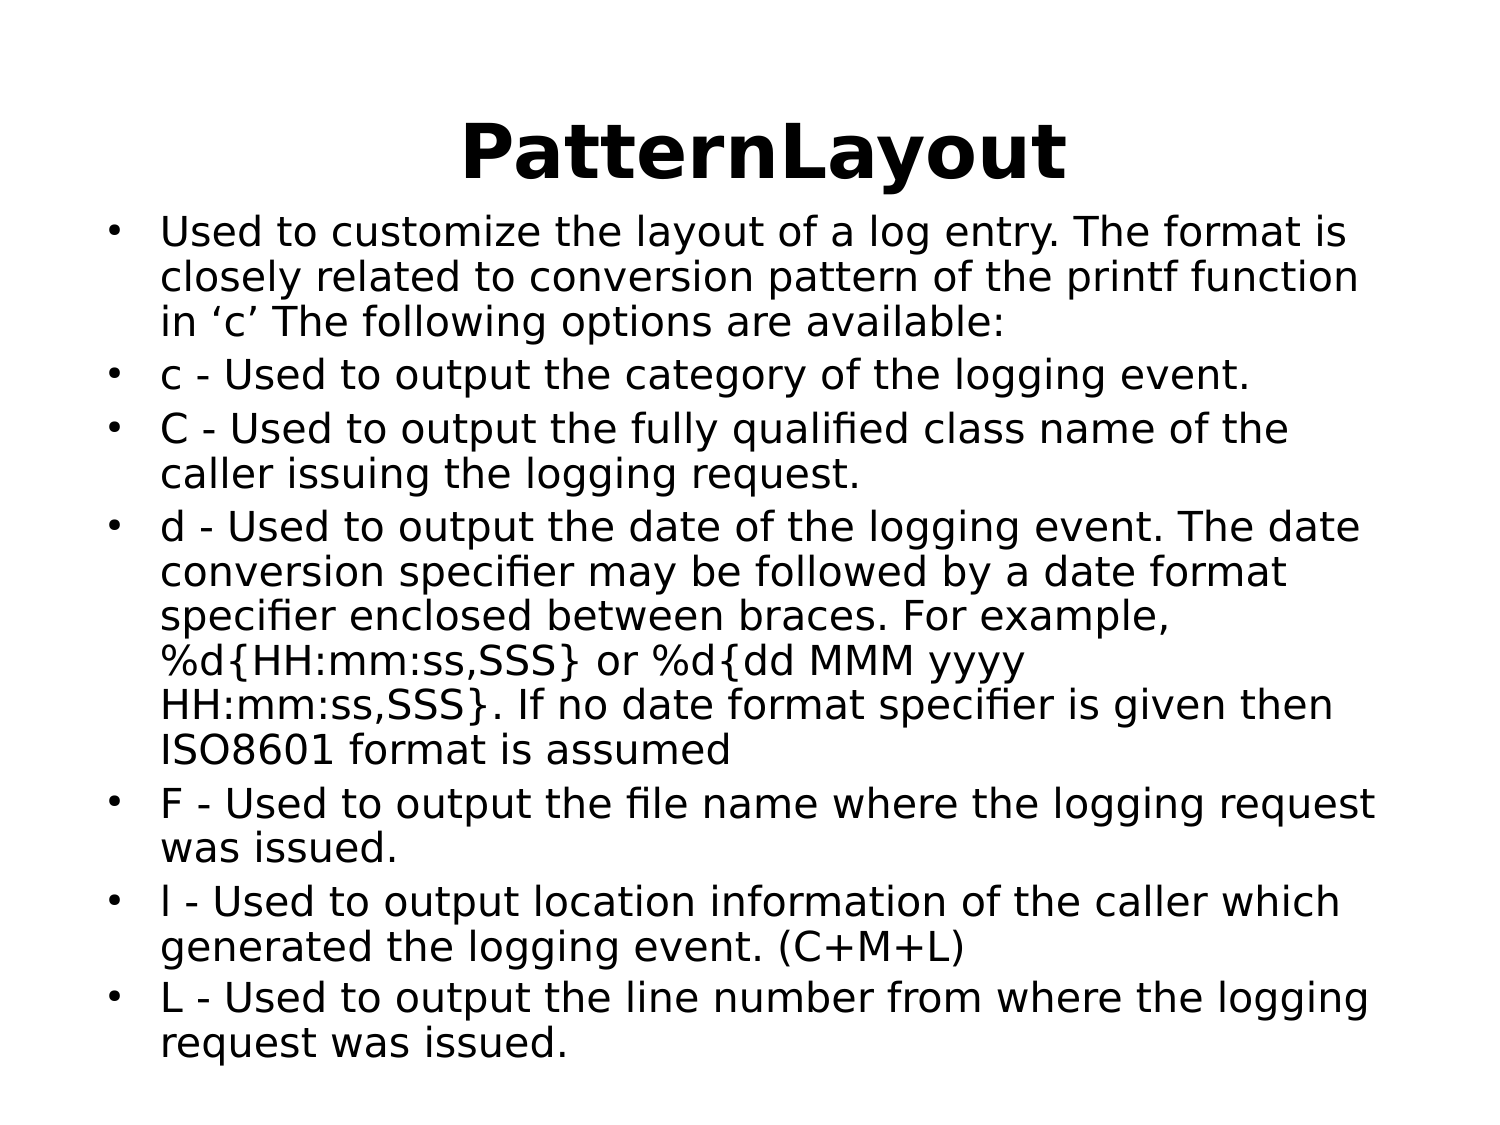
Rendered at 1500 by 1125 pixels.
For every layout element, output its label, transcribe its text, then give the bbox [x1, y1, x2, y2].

list Used to customize the layout of a log entry. The format is closely related to conversion pattern of the printf function in ‘c’ The following options are available: c - Used to output the category of the logging event. C - Used to output the fully qualified class name of the caller issuing the logging request. d - Used to output the date of the logging event. The date conversion specifier may be followed by a date format specifier enclosed between braces. For example, %d{HH:mm:ss,SSS} or %d{dd MMM yyyy HH:mm:ss,SSS}. If no date format specifier is given then ISO8601 format is assumed F - Used to output the file name where the logging request was issued. l - Used to output location information of the caller which generated the logging event. (C+M+L) L - Used to output the line number from where the logging request was issued. [75, 204, 1395, 1075]
title PatternLayout [75, 44, 1453, 201]
